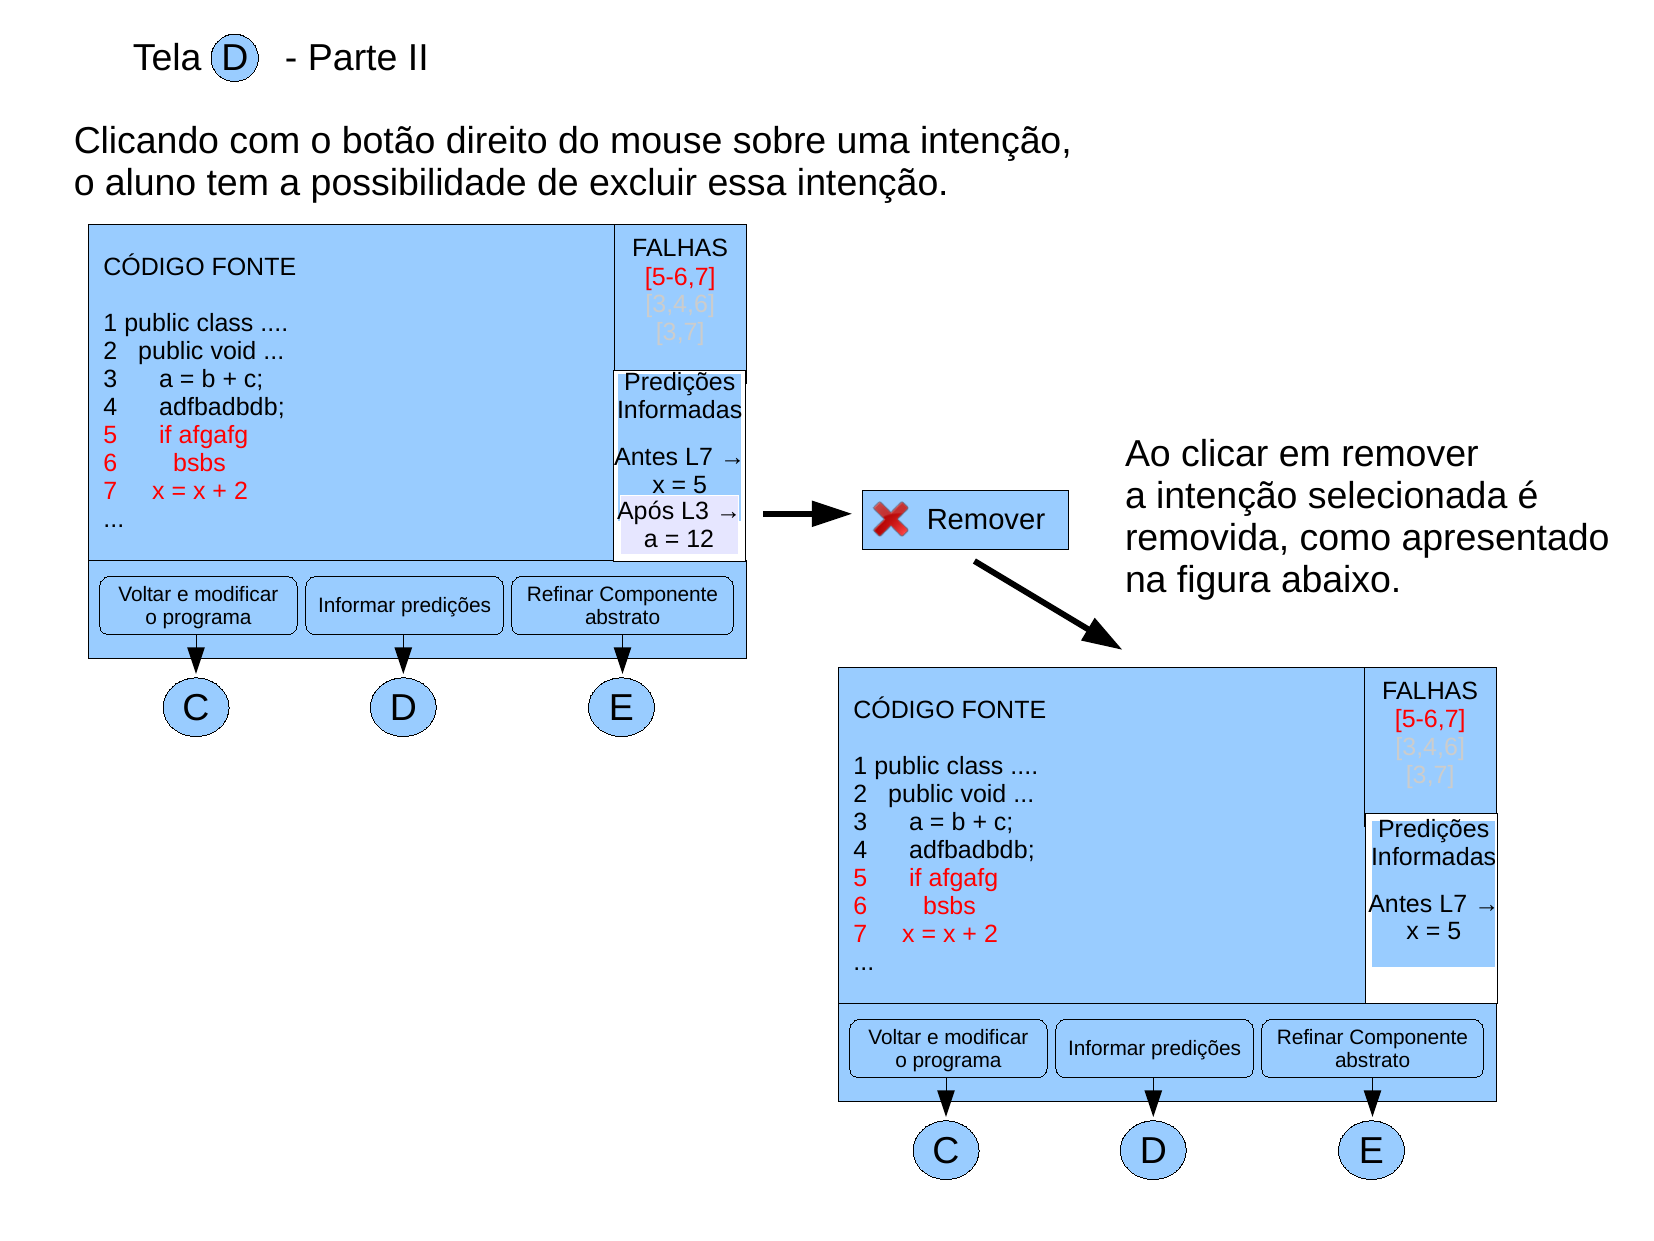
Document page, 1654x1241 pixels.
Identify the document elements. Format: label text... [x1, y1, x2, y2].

text_box D [370, 677, 437, 737]
text_box Informar predições [305, 576, 504, 635]
text_box FALHAS [5-6,7] [3,4,6] [3,7] [614, 224, 747, 384]
text_box FALHAS [5-6,7] [3,4,6] [3,7] [1364, 667, 1497, 827]
text_box E [1338, 1120, 1405, 1180]
text_box E [588, 677, 655, 737]
text_box C [913, 1120, 980, 1180]
text_box D [1120, 1120, 1187, 1180]
text_box Voltar e modificar o programa [99, 576, 298, 635]
text_box [88, 370, 747, 659]
text_box C [163, 677, 230, 737]
picture [872, 500, 910, 538]
text_box Refinar Componente abstrato [1261, 1019, 1484, 1078]
text_box Após L3 → a = 12 [620, 495, 739, 555]
text_box Ao clicar em remover a intenção selecionada é removida, como apresentado na figura abaixo. [1110, 425, 1625, 608]
text_box Informar predições [1055, 1019, 1254, 1078]
text_box Refinar Componente abstrato [511, 576, 734, 635]
text_box Tela - Parte II [118, 29, 473, 87]
text_box Clicando com o botão direito do mouse sobre uma intenção, o aluno tem a possibilidade de excluir essa intenção. [59, 112, 1093, 212]
text_box Remover [862, 490, 1069, 550]
text_box CÓDIGO FONTE 1 public class .... 2 public void ... 3 a = b + c; 4 adfbadbdb; 5 if afgafg 6 bsbs 7 x = x + 2 ... [838, 667, 1365, 1003]
text_box Voltar e modificar o programa [849, 1019, 1048, 1078]
text_box Predições Informadas Antes L7 → x = 5 [1371, 820, 1496, 968]
text_box CÓDIGO FONTE 1 public class .... 2 public void ... 3 a = b + c; 4 adfbadbdb; 5 if afgafg 6 bsbs 7 x = x + 2 ... [88, 224, 614, 560]
text_box Predições Informadas Antes L7 → x = 5 [617, 373, 742, 522]
text_box [838, 813, 1498, 1102]
